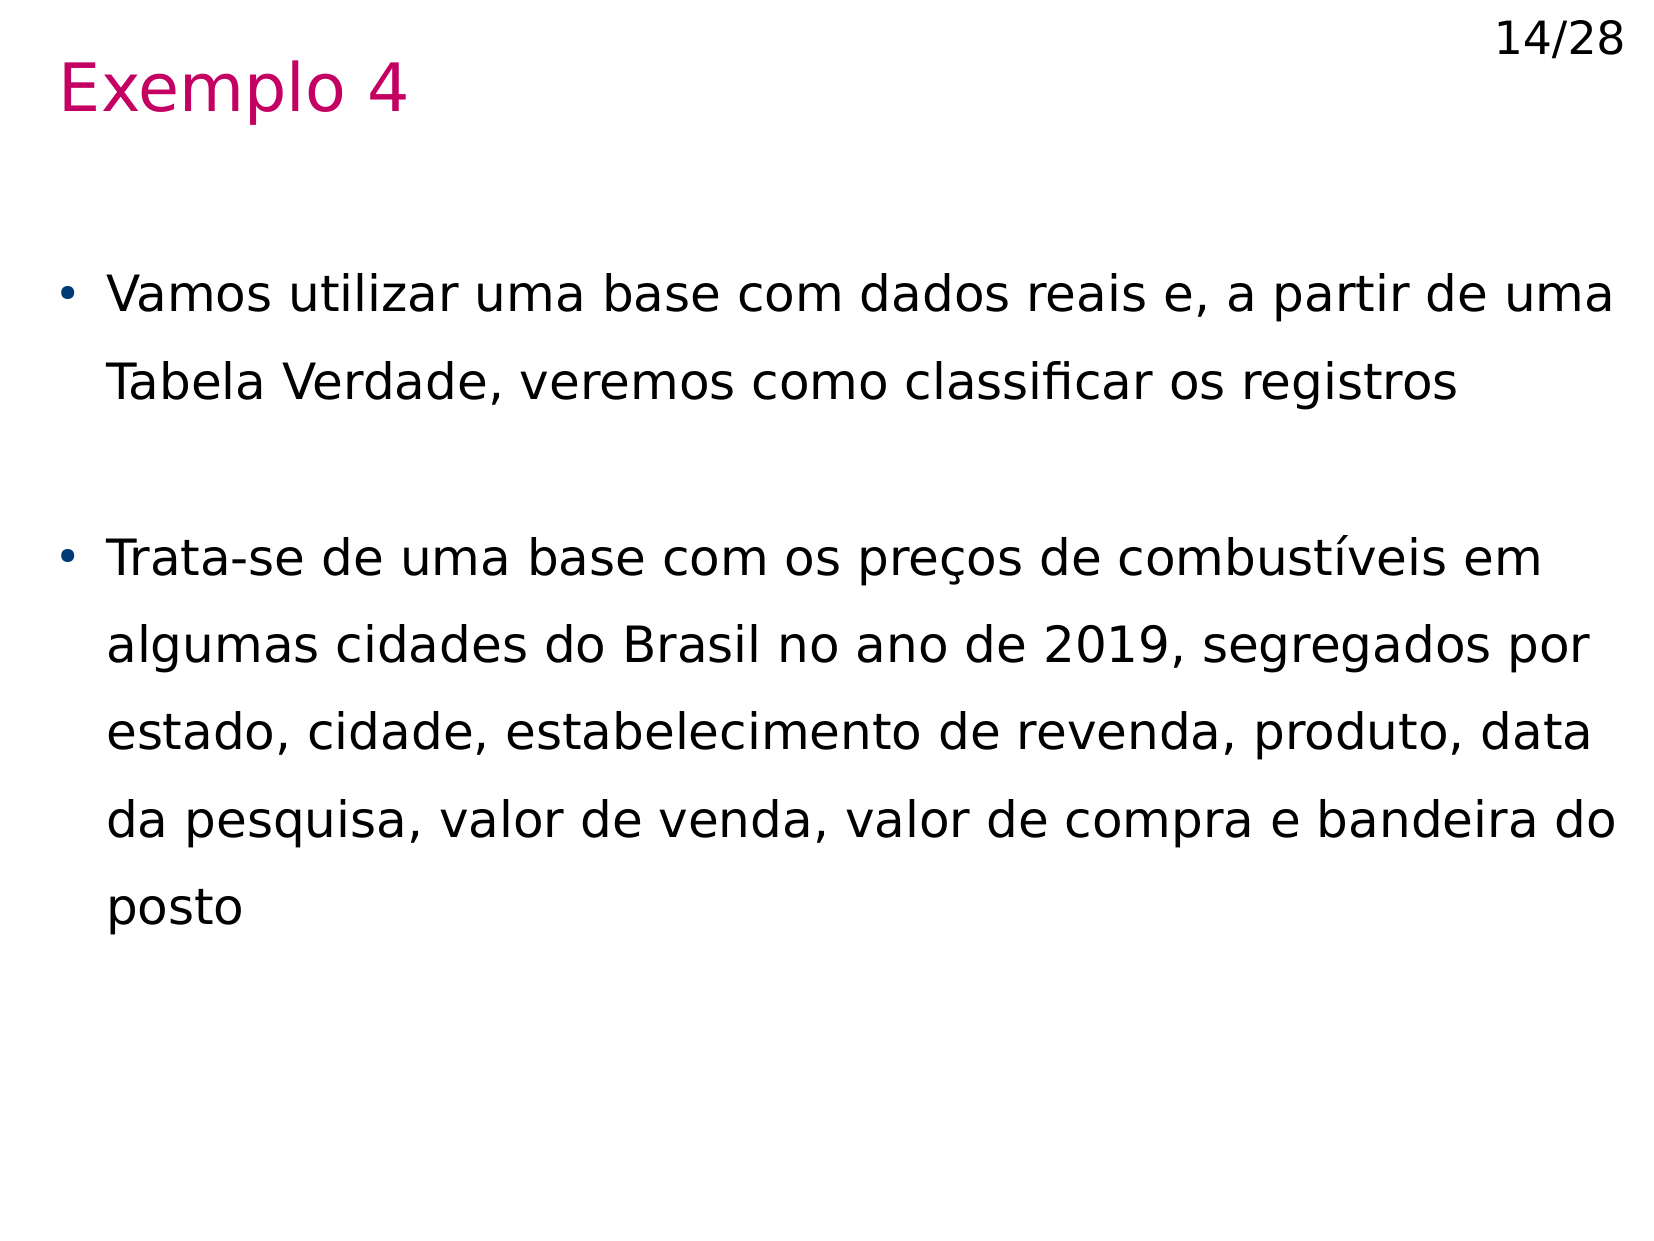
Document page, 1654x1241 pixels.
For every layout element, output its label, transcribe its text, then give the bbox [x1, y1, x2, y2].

list Vamos utilizar uma base com dados reais e, a partir de uma Tabela Verdade, veremos como classificar os registros Trata-se de uma base com os preços de combustíveis em algumas cidades do Brasil no ano de 2019, segregados por estado, cidade, estabelecimento de revenda, produto, data da pesquisa, valor de venda, valor de compra e bandeira do posto [59, 236, 1625, 1211]
title Exemplo 4 [59, 29, 1625, 148]
